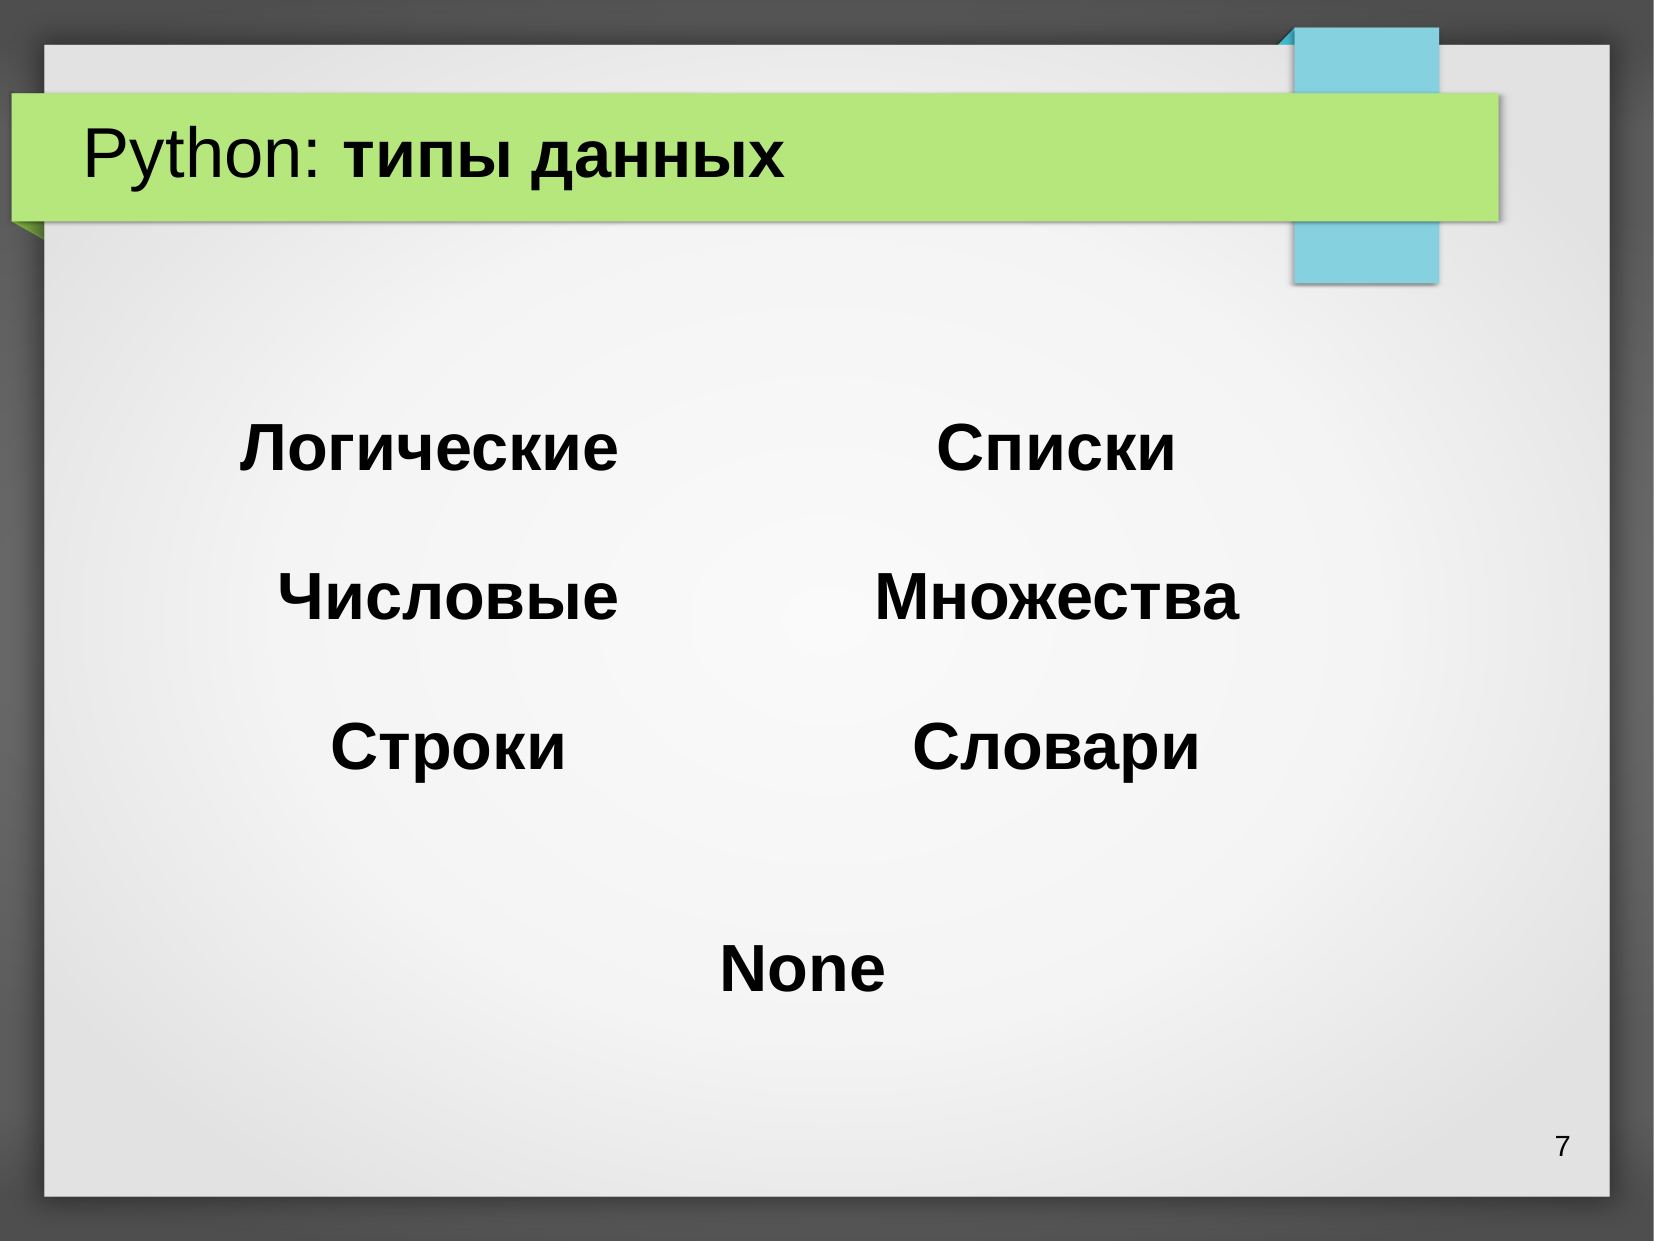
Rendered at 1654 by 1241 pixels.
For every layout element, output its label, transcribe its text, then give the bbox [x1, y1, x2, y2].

text_box Списки Множества Словари [779, 377, 1335, 815]
text_box None [625, 909, 981, 1028]
picture [0, 0, 1654, 1241]
title Python: типы данных [82, 49, 1571, 257]
text_box [418, 923, 880, 1241]
text_box Логические Числовые Строки [129, 401, 768, 792]
